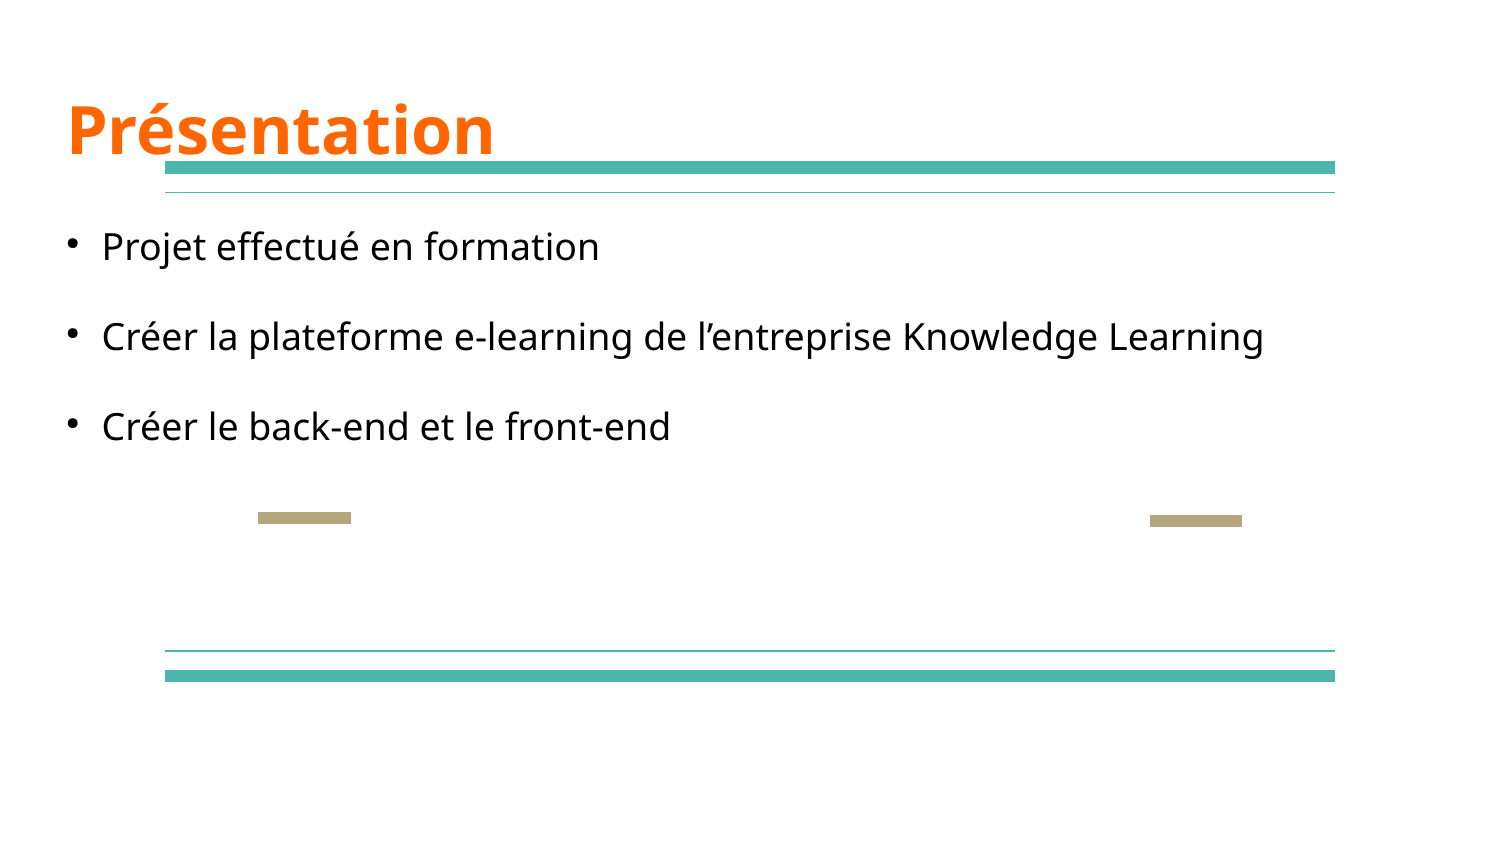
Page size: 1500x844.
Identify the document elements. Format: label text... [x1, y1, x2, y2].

title Présentation [51, 72, 1449, 189]
list Projet effectué en formation Créer la plateforme e-learning de l’entreprise Knowledge Learning Créer le back-end et le front-end [51, 207, 1449, 750]
